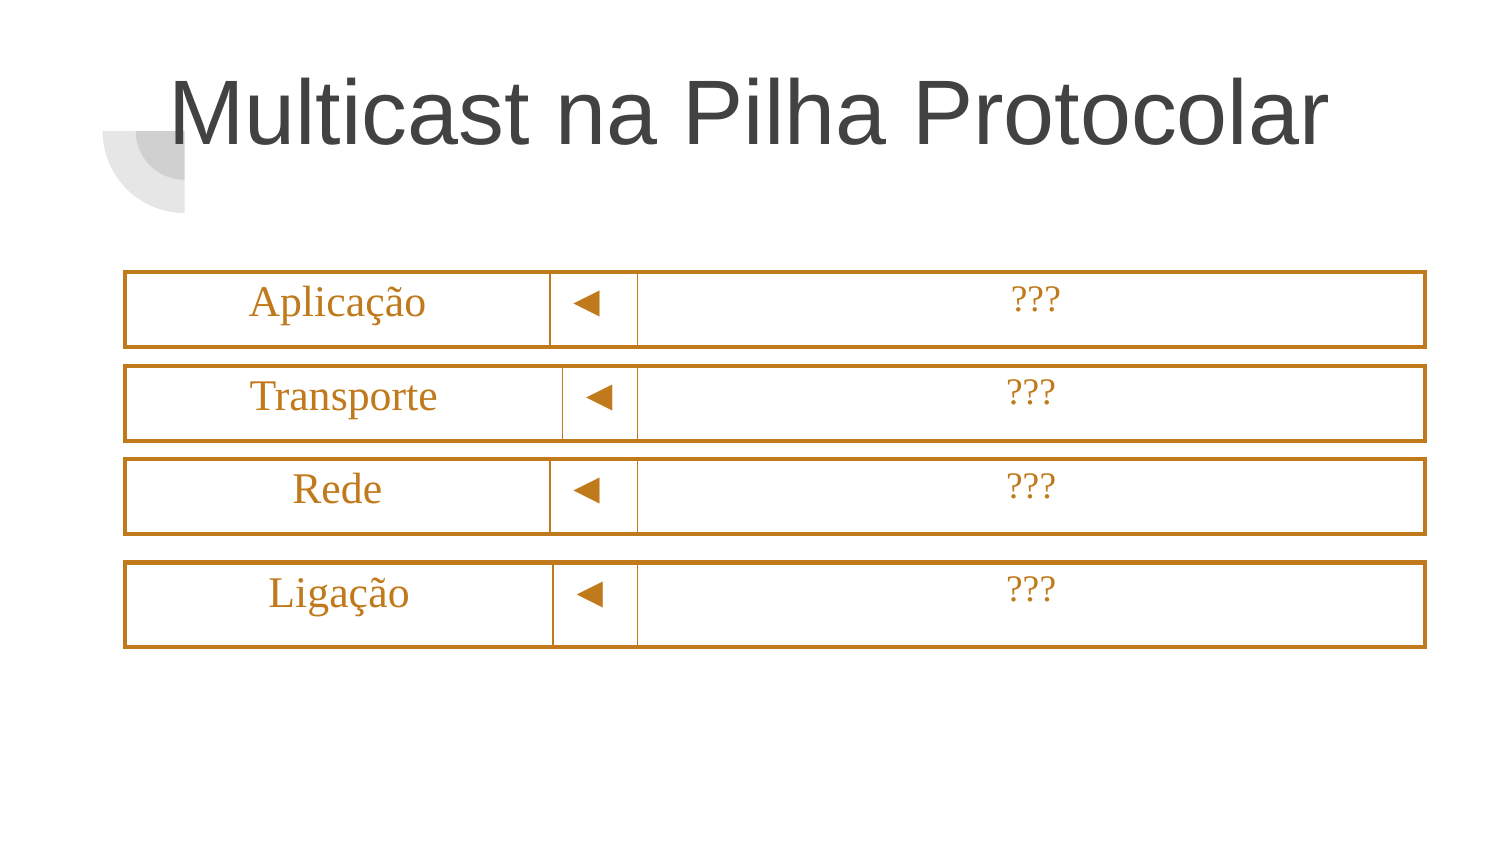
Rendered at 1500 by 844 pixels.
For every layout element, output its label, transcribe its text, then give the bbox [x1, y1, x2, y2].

table_header Aplicação [127, 274, 549, 345]
table_header ◄ [563, 368, 637, 439]
table_header Ligação [127, 565, 552, 645]
table_header Rede [127, 461, 549, 532]
table_header ??? [638, 461, 1423, 532]
table_header ◄ [551, 461, 637, 532]
table_header Transporte [127, 368, 562, 439]
table_header ??? [638, 274, 1423, 345]
table_header ◄ [551, 274, 637, 345]
table_header ??? [638, 368, 1423, 439]
title Multicast na Pilha Protocolar [112, 37, 1388, 179]
table_header ◄ [554, 565, 637, 645]
table_header ??? [638, 565, 1423, 645]
